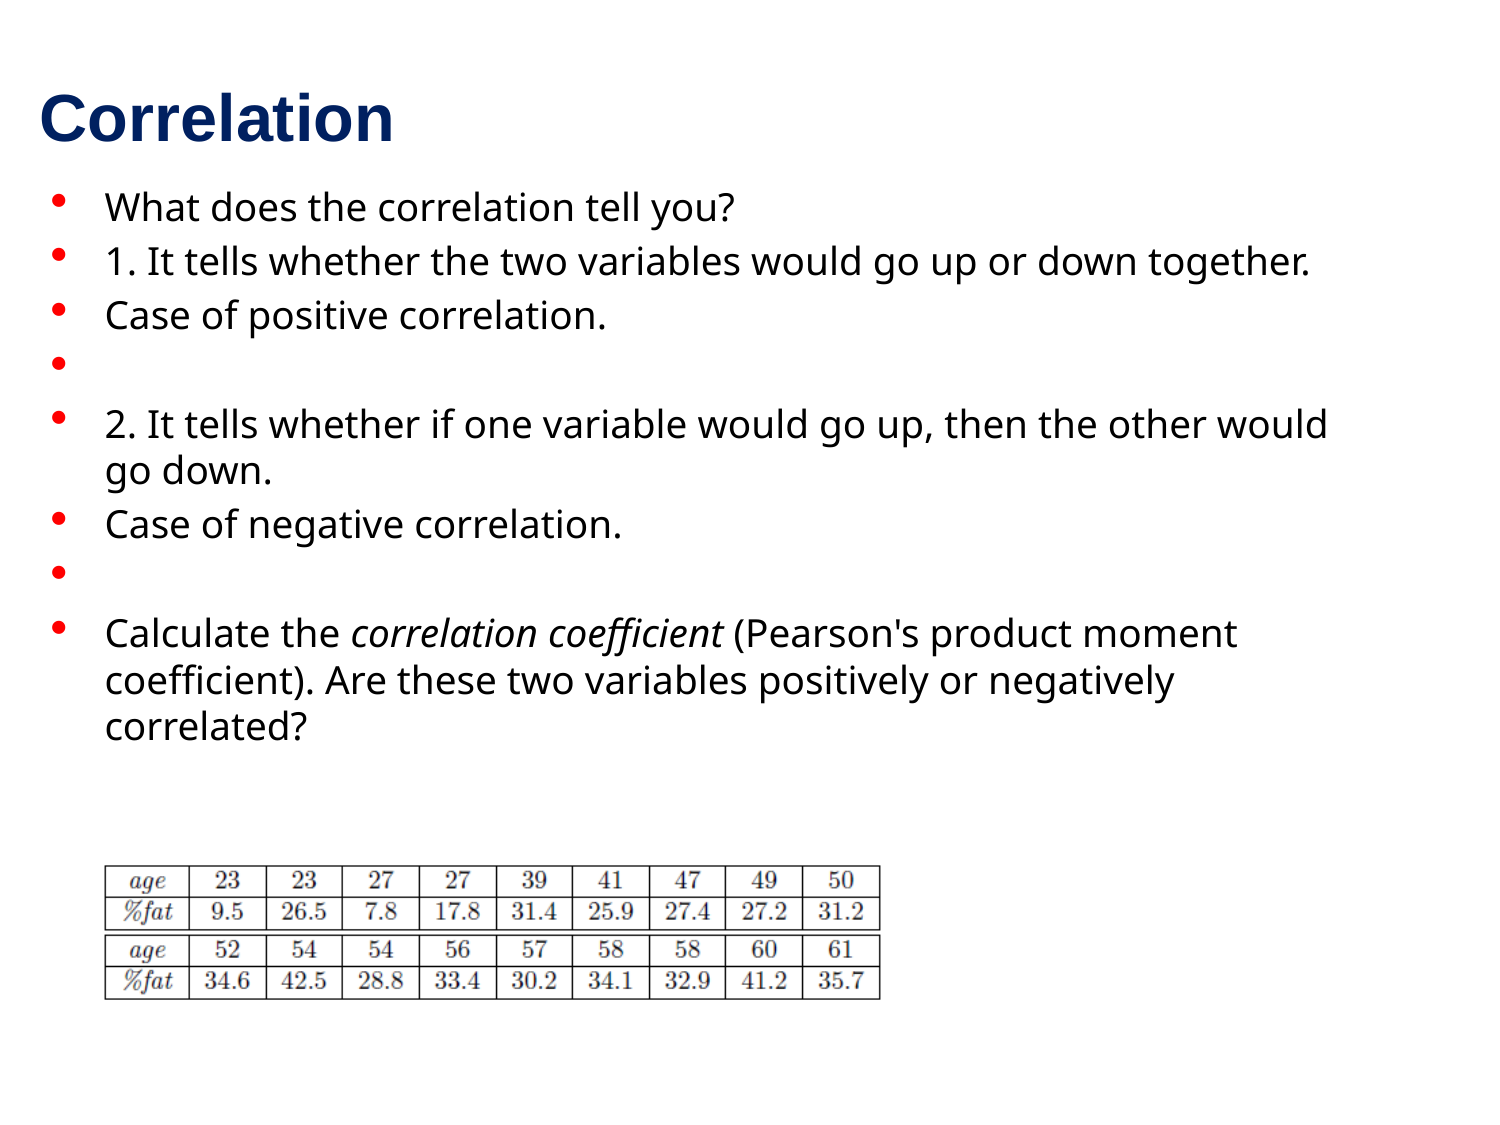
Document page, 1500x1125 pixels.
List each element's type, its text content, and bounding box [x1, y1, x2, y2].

list What does the correlation tell you? 1. It tells whether the two variables would go up or down together. Case of positive correlation. 2. It tells whether if one variable would go up, then the other would go down. Case of negative correlation. Calculate the correlation coefficient (Pearson's product moment coefficient). Are these two variables positively or negatively correlated? [37, 174, 1387, 768]
title Correlation [24, 24, 1096, 162]
picture [98, 856, 886, 1004]
